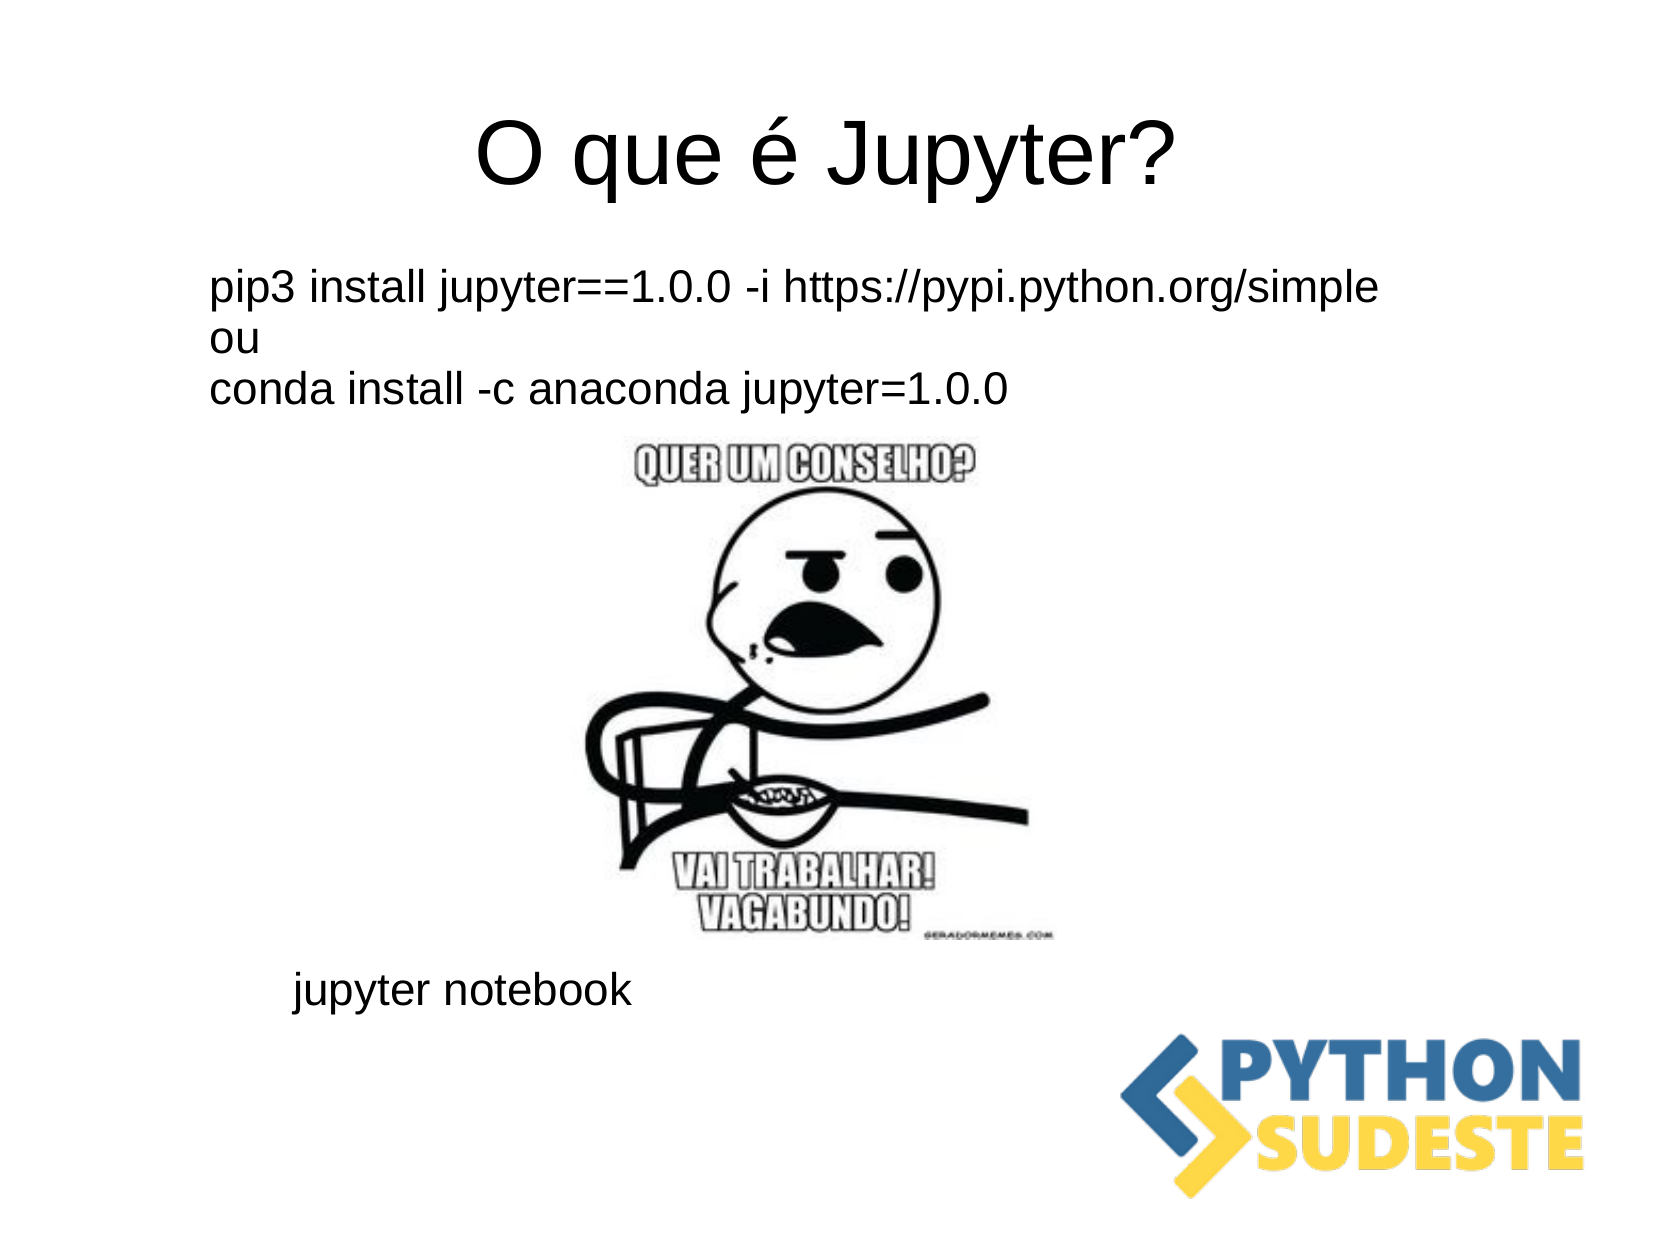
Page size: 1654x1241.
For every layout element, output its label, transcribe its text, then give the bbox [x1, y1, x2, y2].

picture [1118, 1032, 1654, 1203]
picture [554, 436, 1057, 940]
title O que é Jupyter? [82, 49, 1571, 257]
text_box jupyter notebook [278, 956, 1374, 1023]
text_box pip3 install jupyter==1.0.0 -i https://pypi.python.org/simple ou conda install -c anaconda jupyter=1.0.0 [195, 253, 1471, 474]
